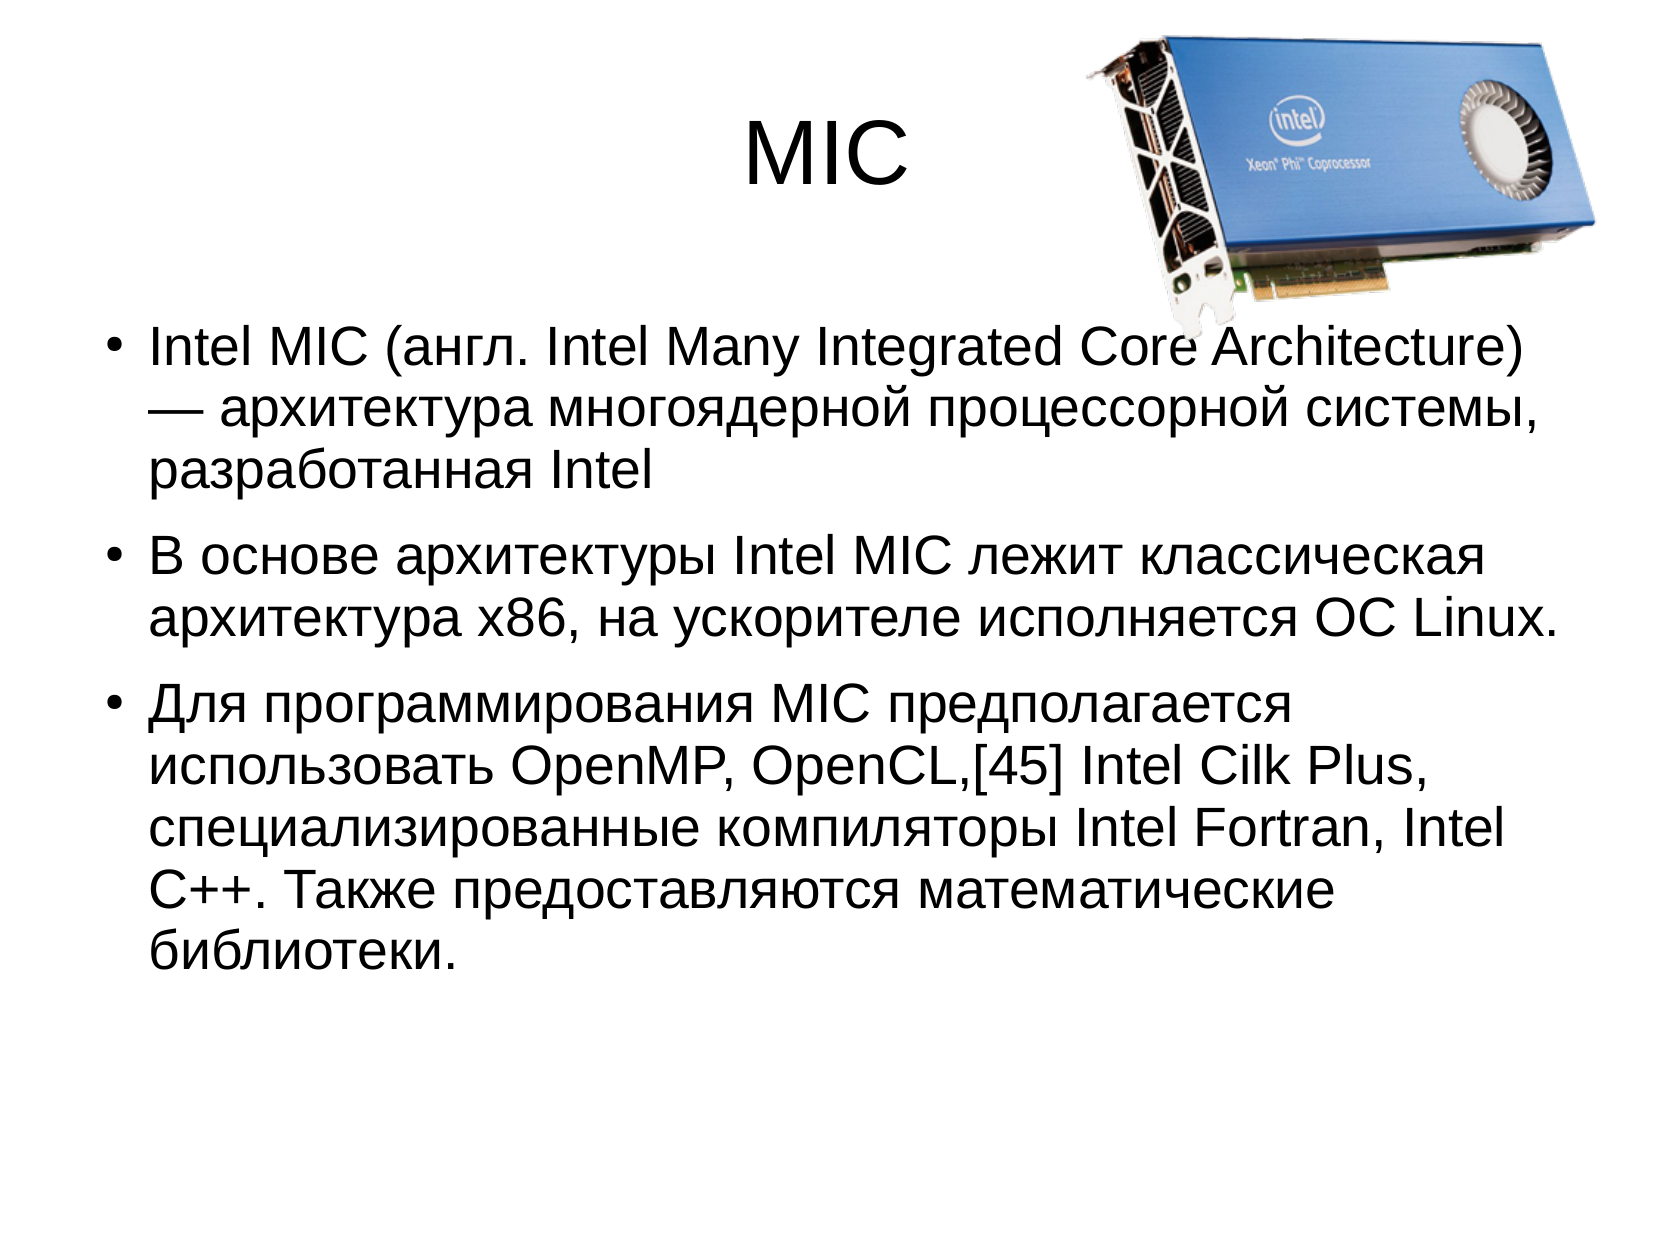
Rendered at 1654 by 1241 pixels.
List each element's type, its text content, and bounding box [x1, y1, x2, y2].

picture [1035, 0, 1654, 365]
title MIC [82, 49, 1035, 257]
list Intel MIC (англ. Intel Many Integrated Core Architecture) — архитектура многоядерной процессорной системы, разработанная Intel В основе архитектуры Intel MIC лежит классическая архитектура x86, на ускорителе исполняется ОС Linux. Для программирования MIC предполагается использовать OpenMP, OpenCL,[45] Intel Cilk Plus, специализированные компиляторы Intel Fortran, Intel C++. Также предоставляются математические библиотеки. [90, 315, 1579, 1035]
